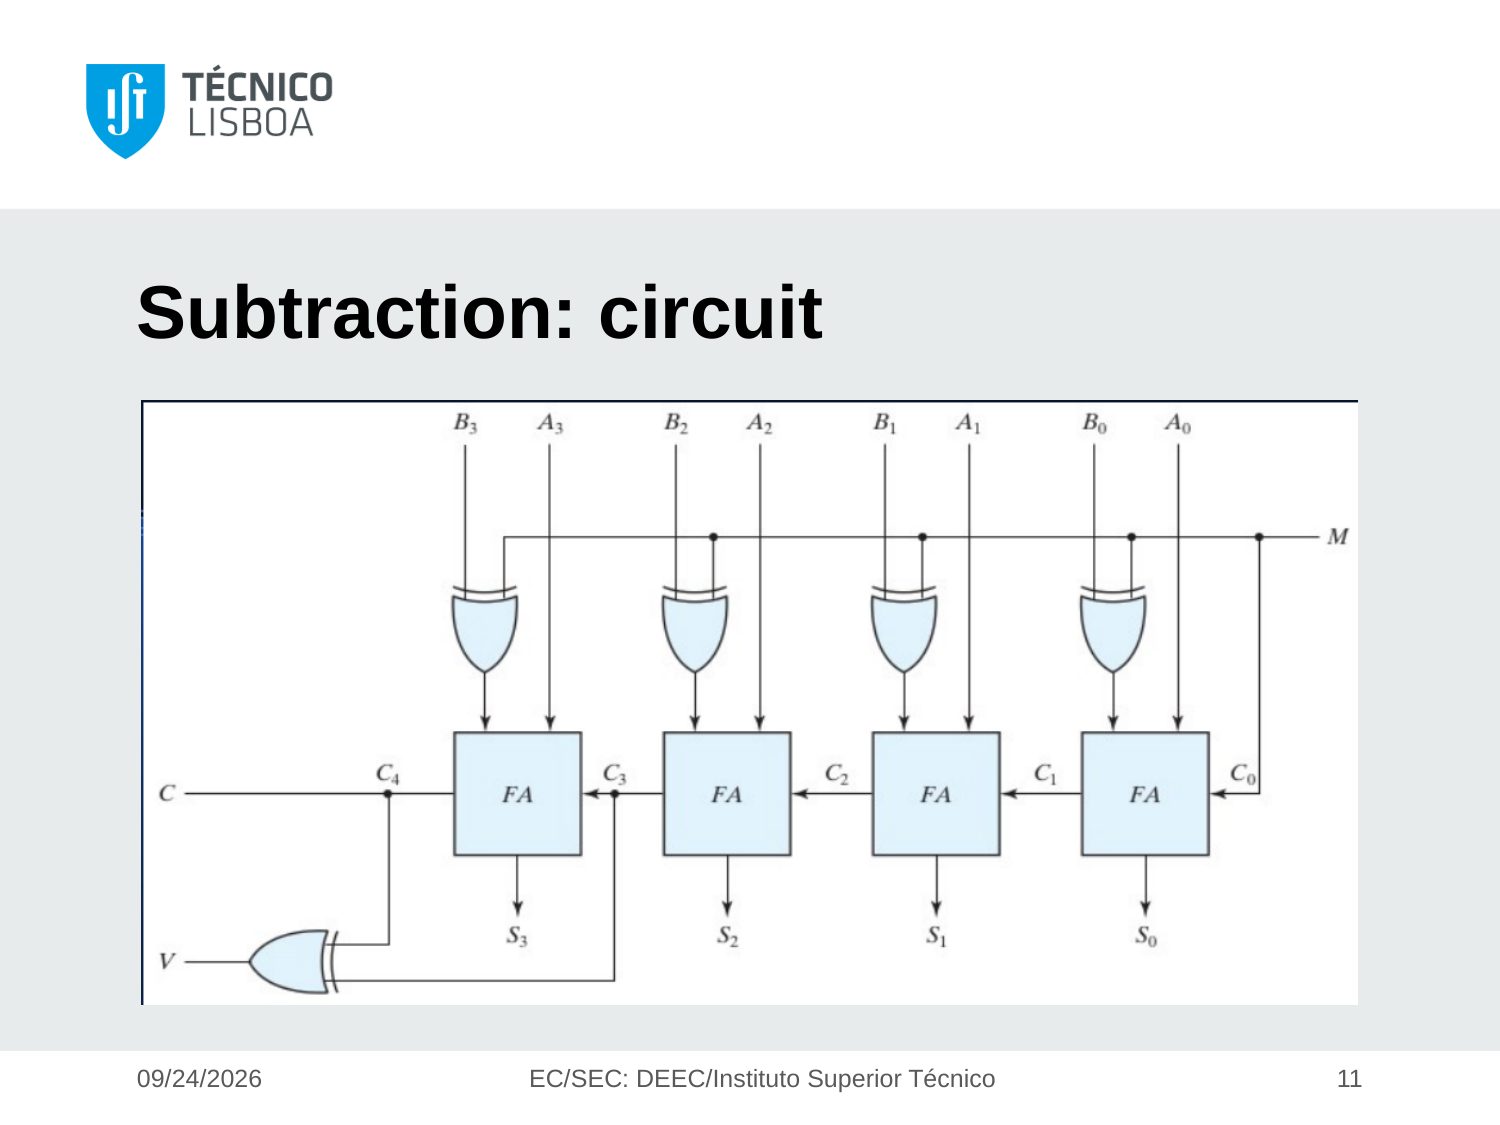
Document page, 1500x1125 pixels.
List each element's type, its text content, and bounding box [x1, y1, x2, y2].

picture [0, 0, 1500, 1125]
slide_number 11/19/2020 [121, 1052, 425, 1103]
slide_number <number> [1077, 1052, 1378, 1103]
footer EC/SEC: DEEC/Instituto Superior Técnico [512, 1052, 1021, 1103]
title Subtraction: circuit [121, 237, 1378, 381]
